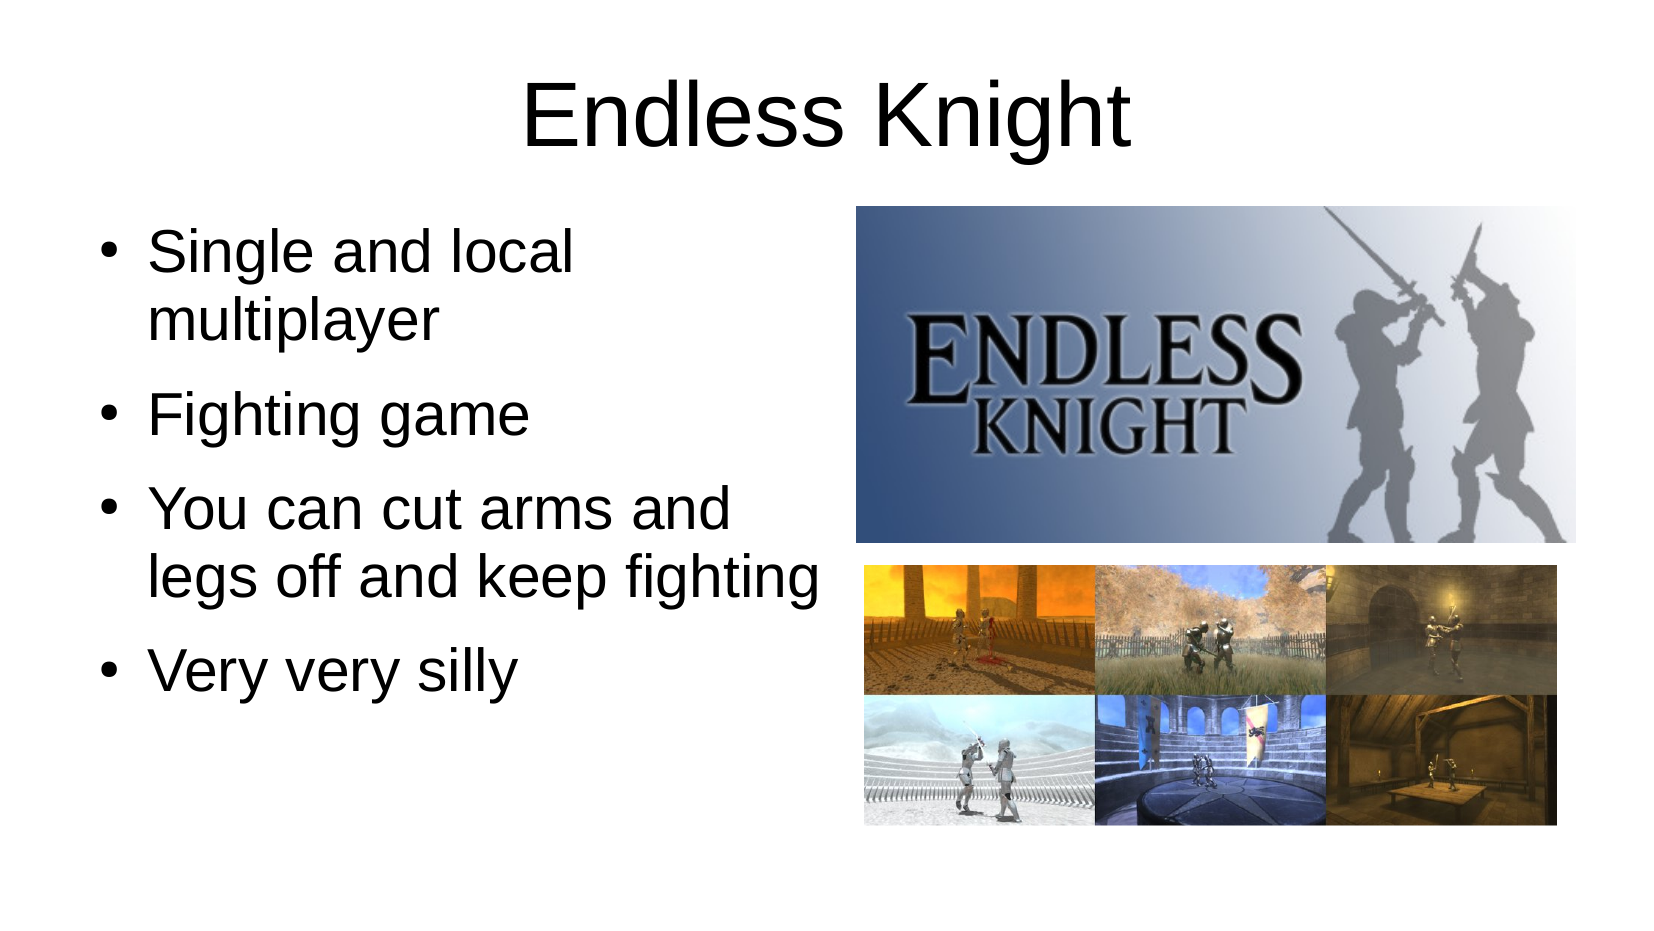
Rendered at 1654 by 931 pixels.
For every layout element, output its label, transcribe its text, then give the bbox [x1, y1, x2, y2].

title Endless Knight [82, 37, 1571, 193]
list Single and local multiplayer Fighting game You can cut arms and legs off and keep fighting Very very silly [82, 217, 827, 758]
picture [861, 560, 1565, 832]
picture [856, 206, 1576, 543]
